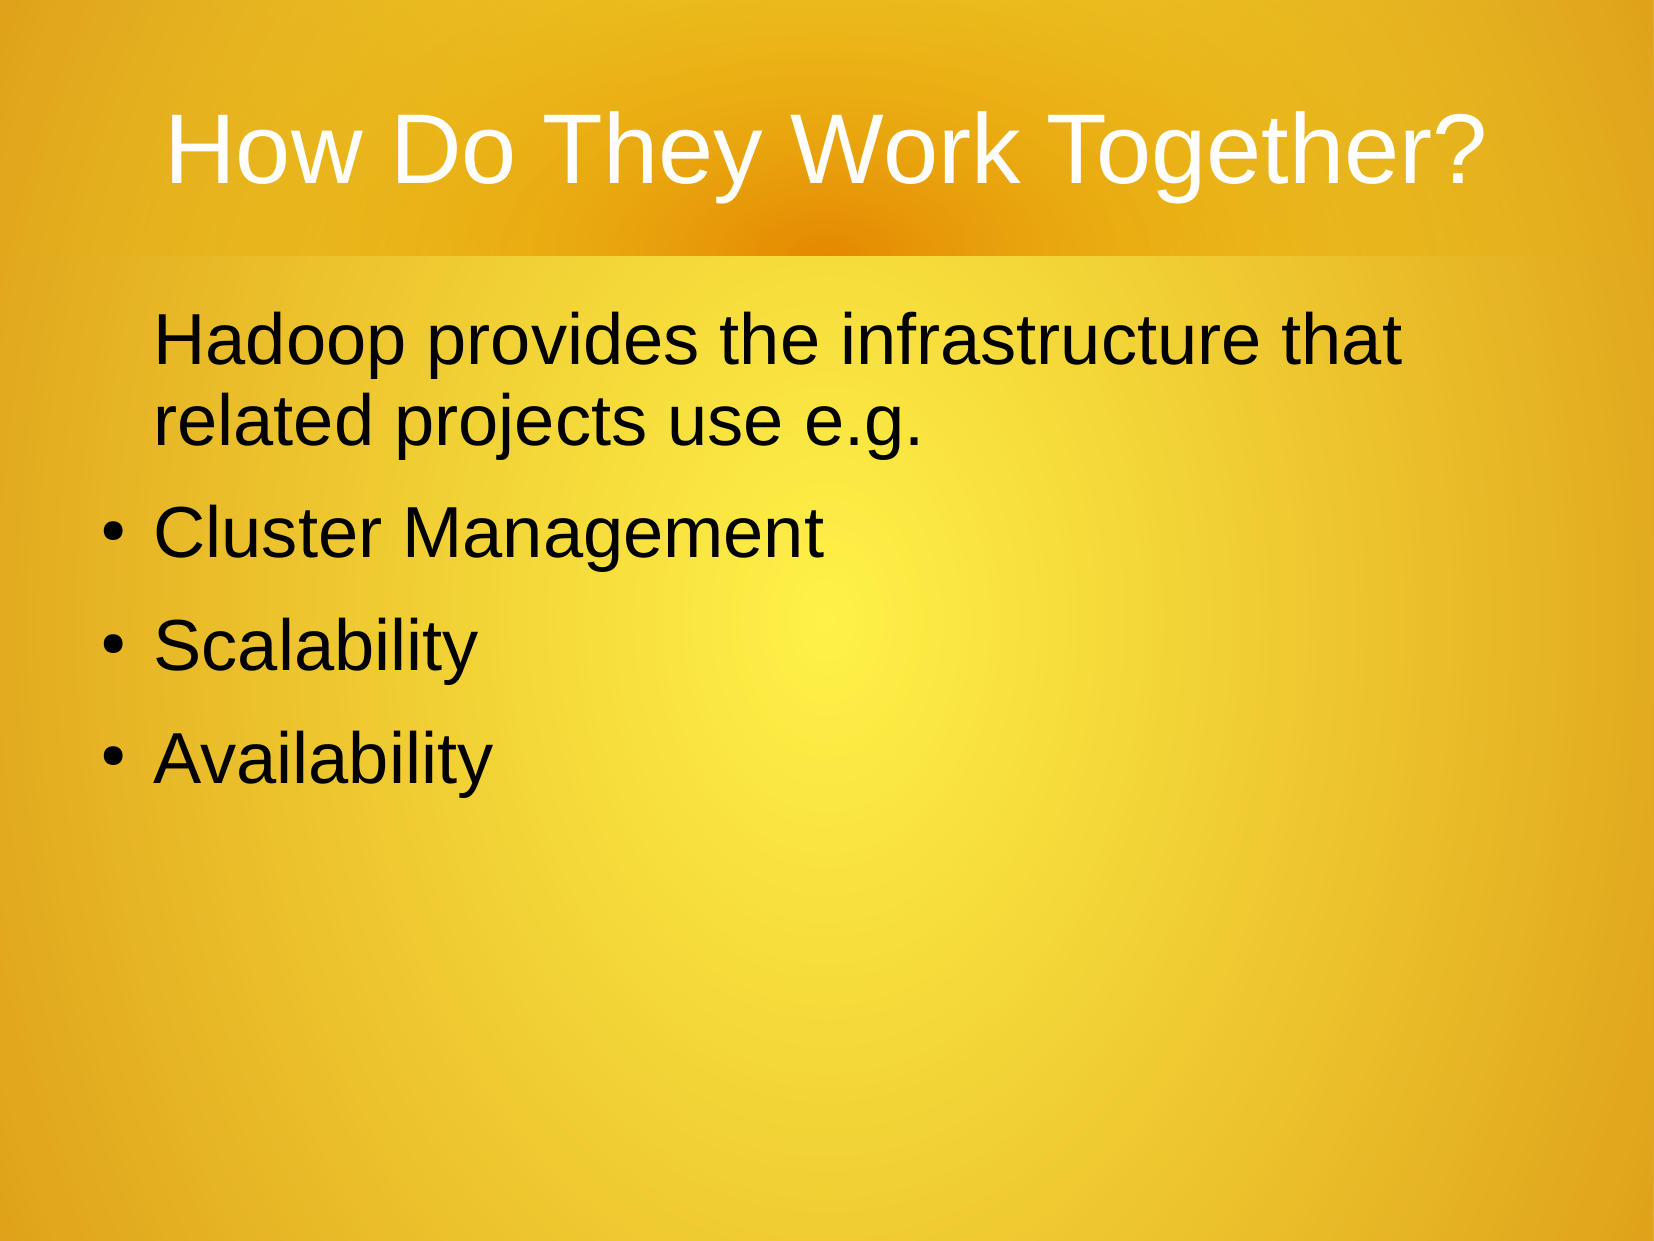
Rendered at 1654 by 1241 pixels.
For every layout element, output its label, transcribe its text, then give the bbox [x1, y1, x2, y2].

title How Do They Work Together? [82, 47, 1571, 252]
list Hadoop provides the infrastructure that related projects use e.g. Cluster Management Scalability Availability [82, 299, 1571, 1019]
